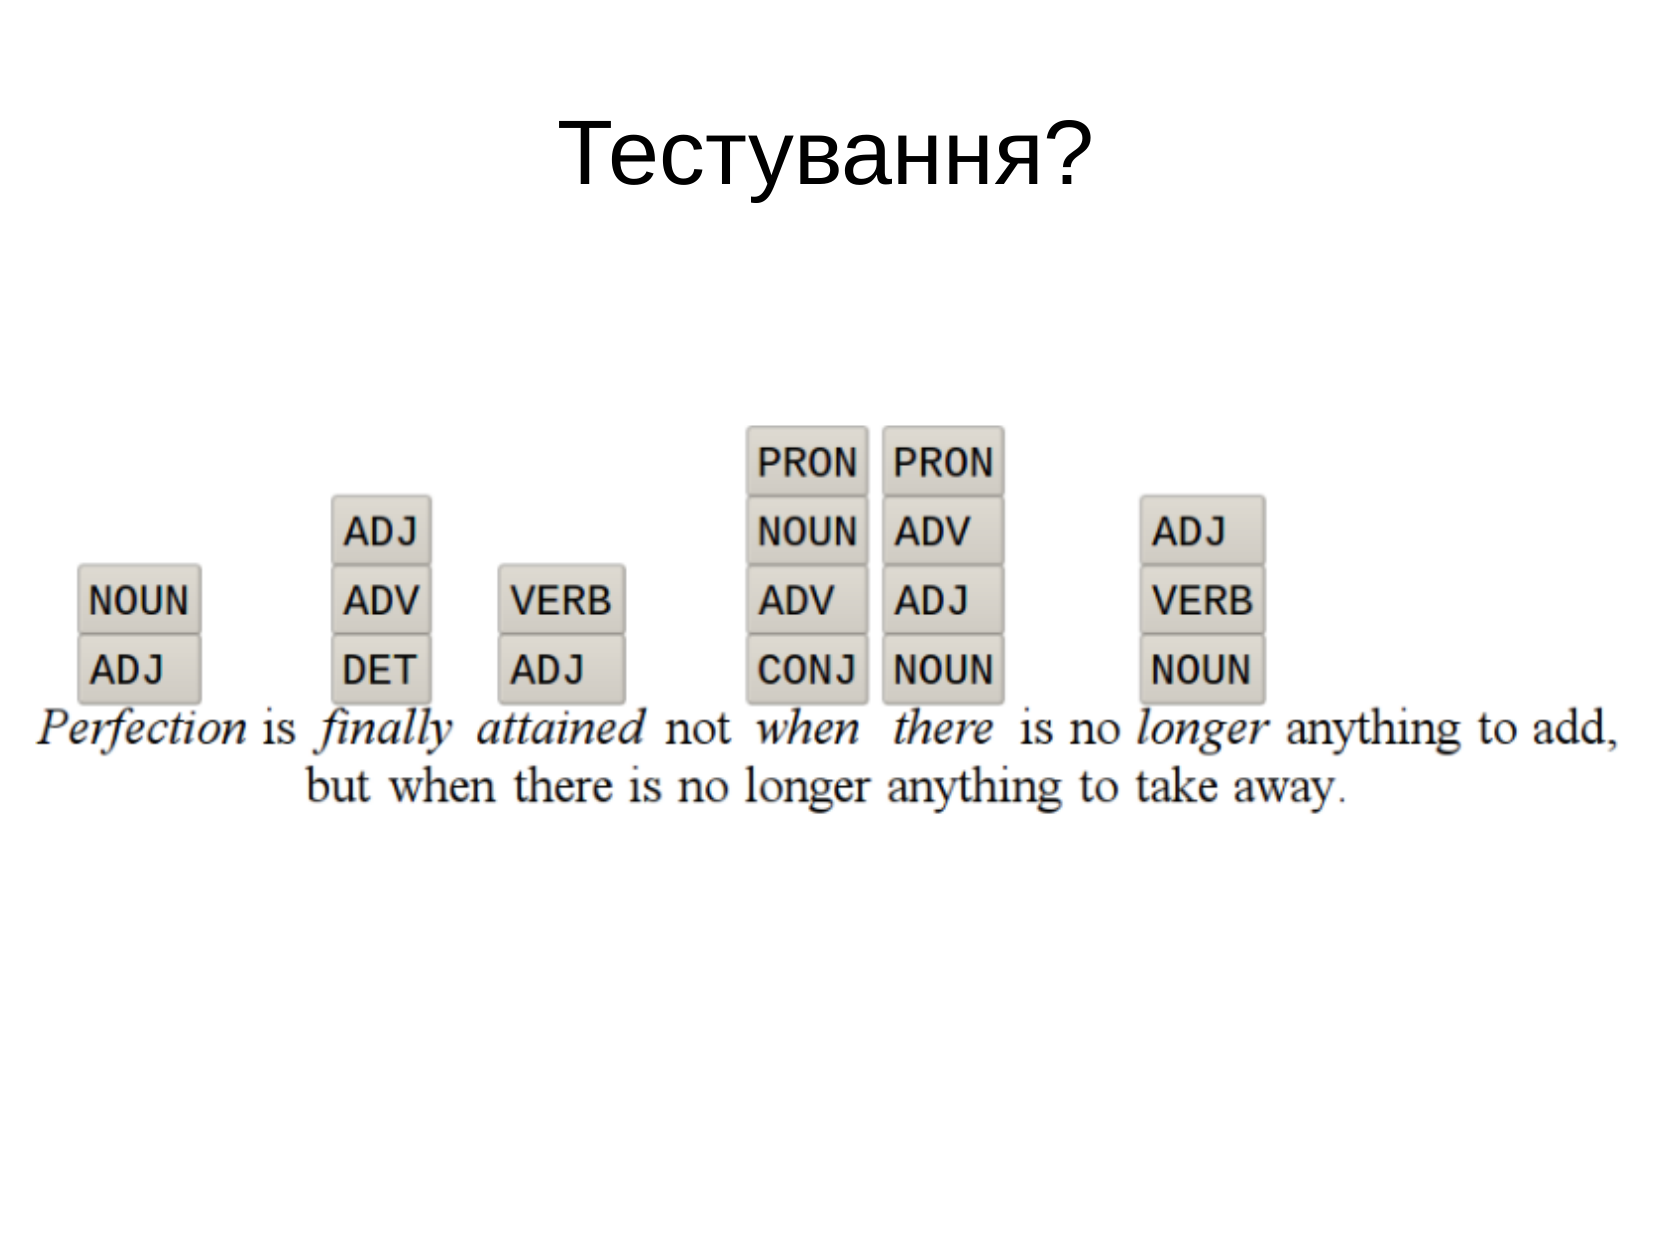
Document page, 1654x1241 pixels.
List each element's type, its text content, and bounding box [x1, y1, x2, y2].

title Тестування? [82, 49, 1571, 257]
picture [34, 424, 1620, 816]
